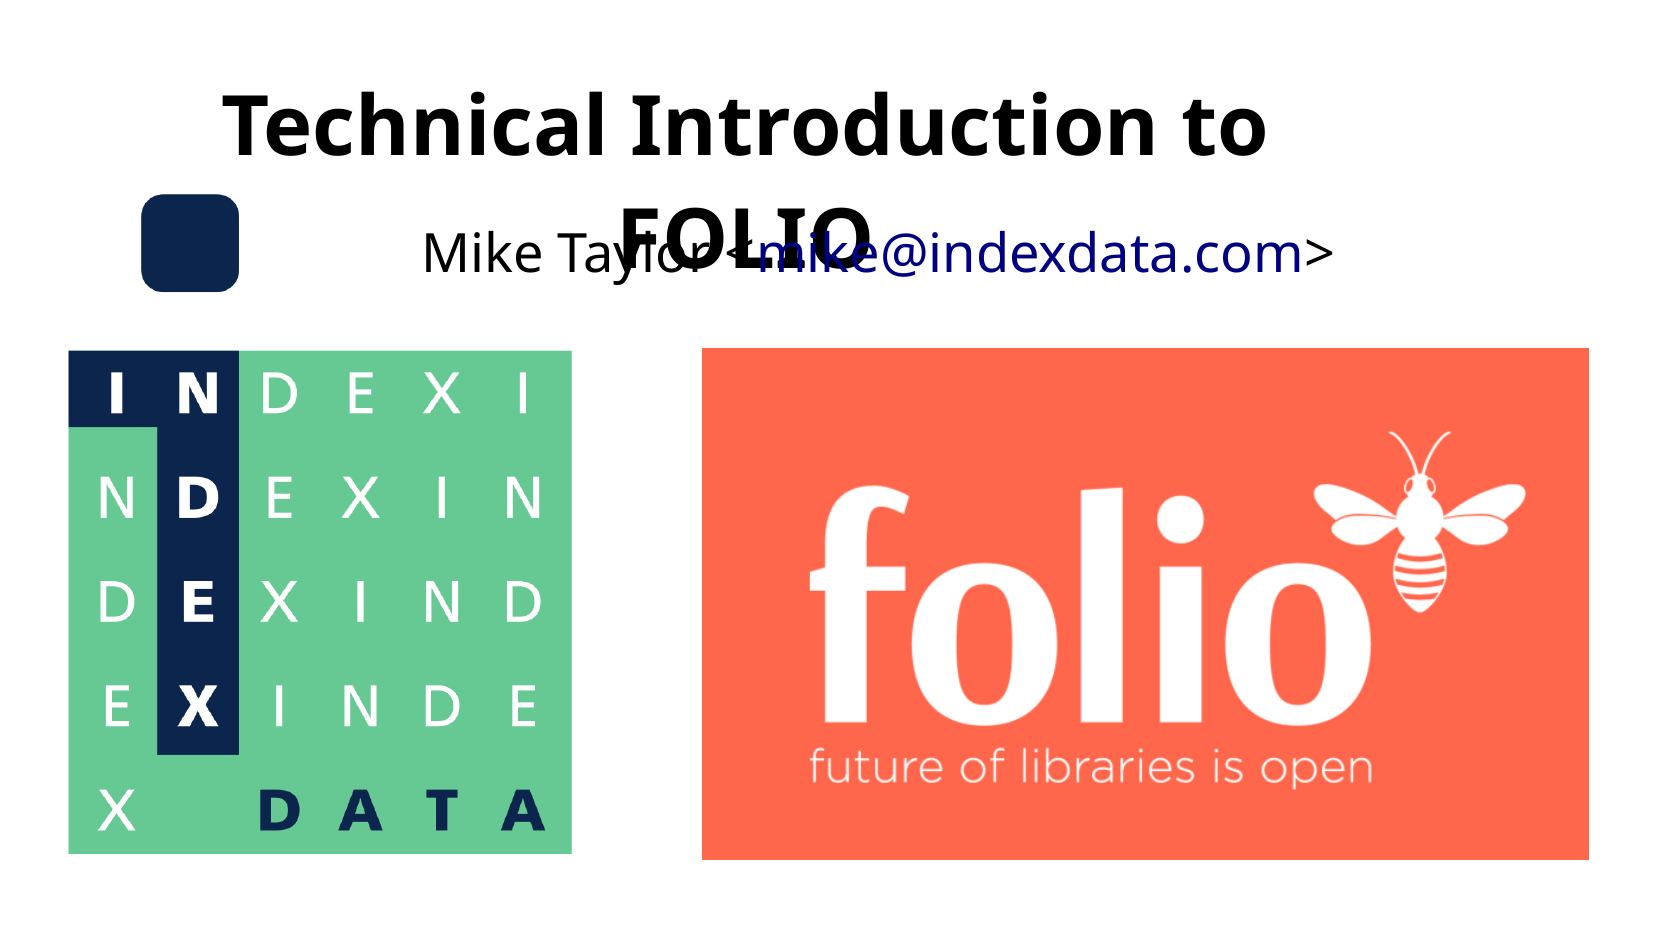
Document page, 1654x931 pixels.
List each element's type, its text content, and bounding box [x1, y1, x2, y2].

text_box Technical Introduction to FOLIO [206, 59, 1447, 158]
picture [61, 183, 579, 863]
text_box Mike Taylor <mike@indexdata.com> [406, 206, 1248, 276]
text_box [413, 560, 517, 669]
picture [702, 348, 1589, 860]
